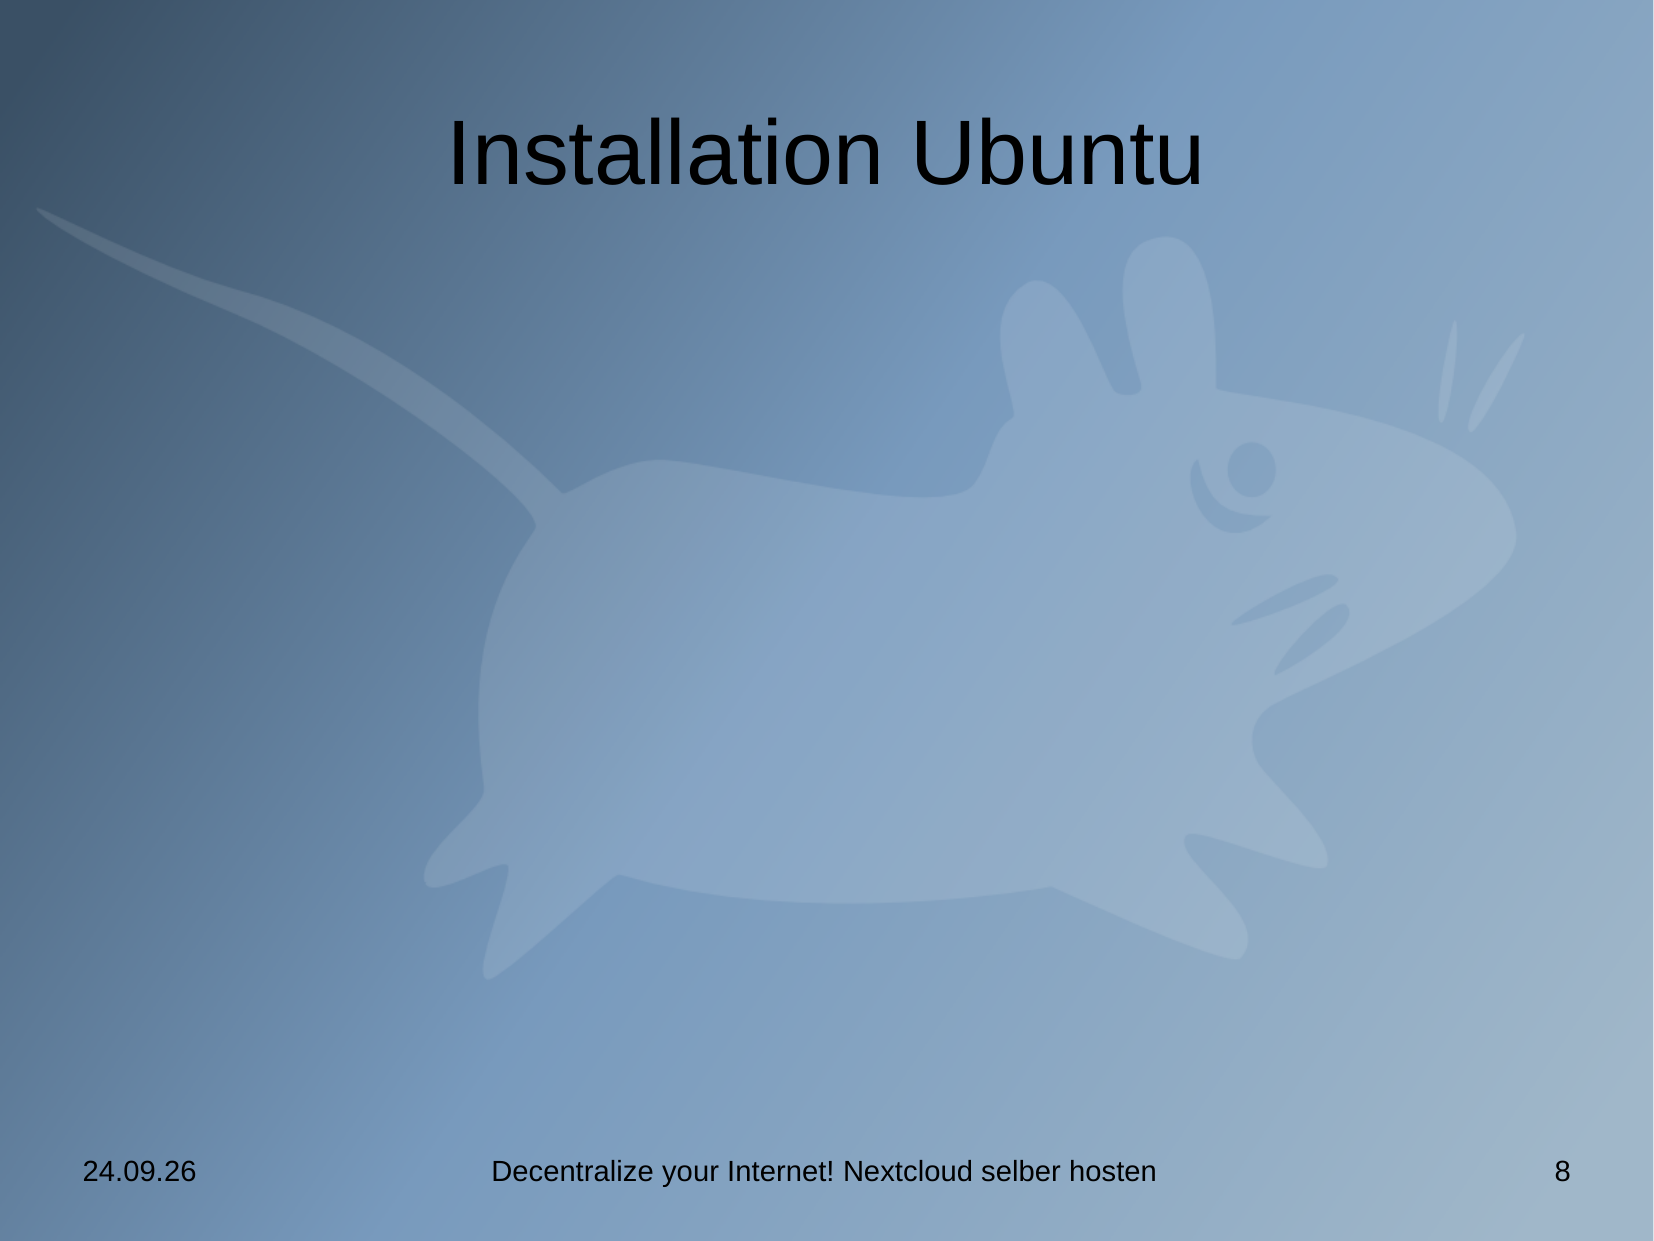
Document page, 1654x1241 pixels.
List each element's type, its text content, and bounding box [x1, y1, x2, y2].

picture [0, 0, 1654, 1241]
title Installation Ubuntu [82, 49, 1571, 257]
